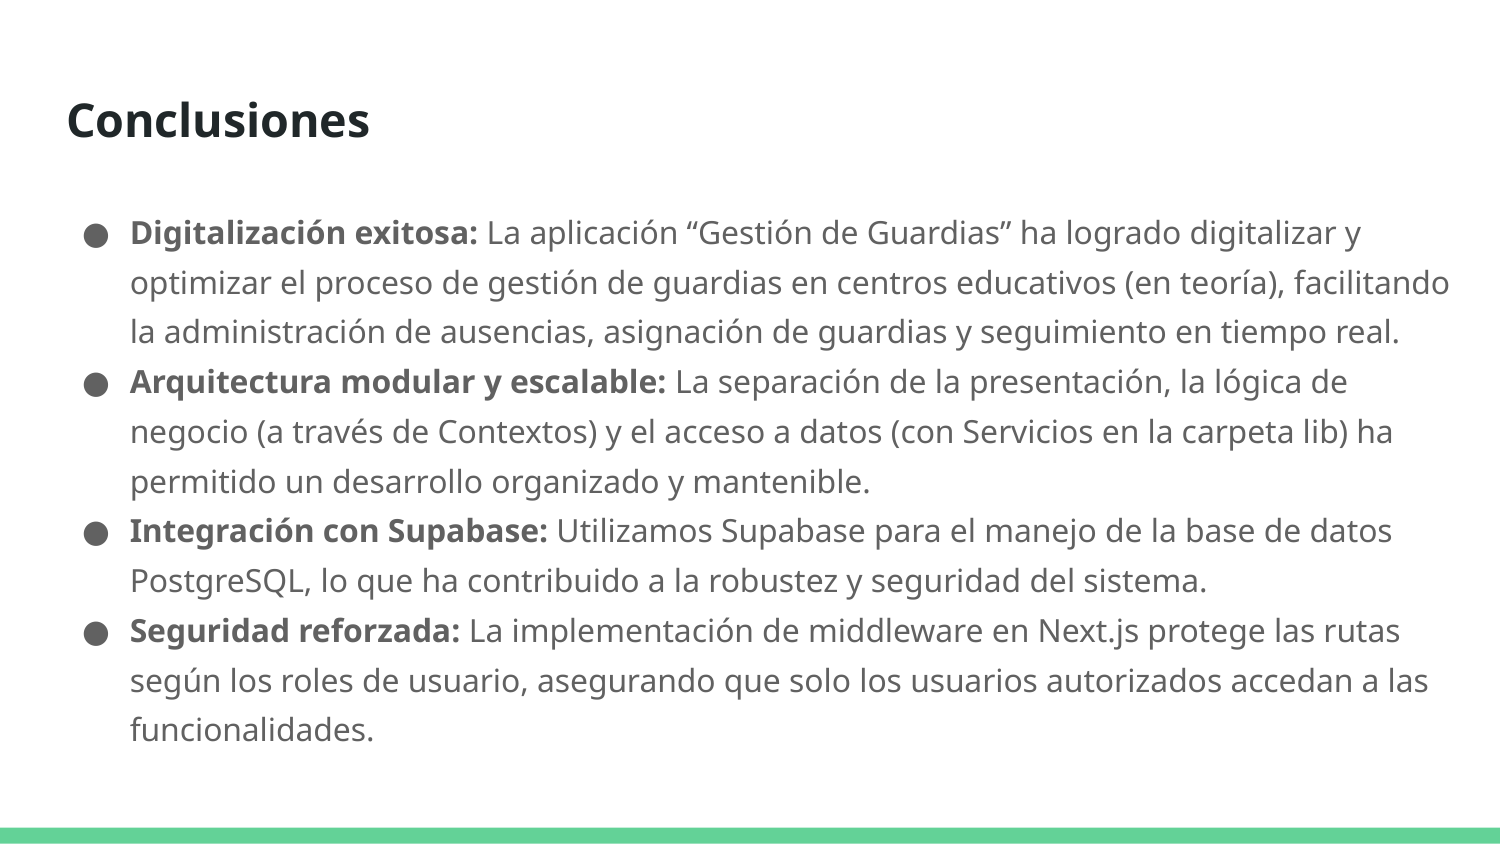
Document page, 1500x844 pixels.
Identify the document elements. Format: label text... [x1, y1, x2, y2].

title Conclusiones [51, 72, 1449, 167]
list Digitalización exitosa: La aplicación “Gestión de Guardias” ha logrado digitalizar y optimizar el proceso de gestión de guardias en centros educativos (en teoría), facilitando la administración de ausencias, asignación de guardias y seguimiento en tiempo real. Arquitectura modular y escalable: La separación de la presentación, la lógica de negocio (a través de Contextos) y el acceso a datos (con Servicios en la carpeta lib) ha permitido un desarrollo organizado y mantenible. Integración con Supabase: Utilizamos Supabase para el manejo de la base de datos PostgreSQL, lo que ha contribuido a la robustez y seguridad del sistema. Seguridad reforzada: La implementación de middleware en Next.js protege las rutas según los roles de usuario, asegurando que solo los usuarios autorizados accedan a las funcionalidades. [51, 189, 1488, 781]
